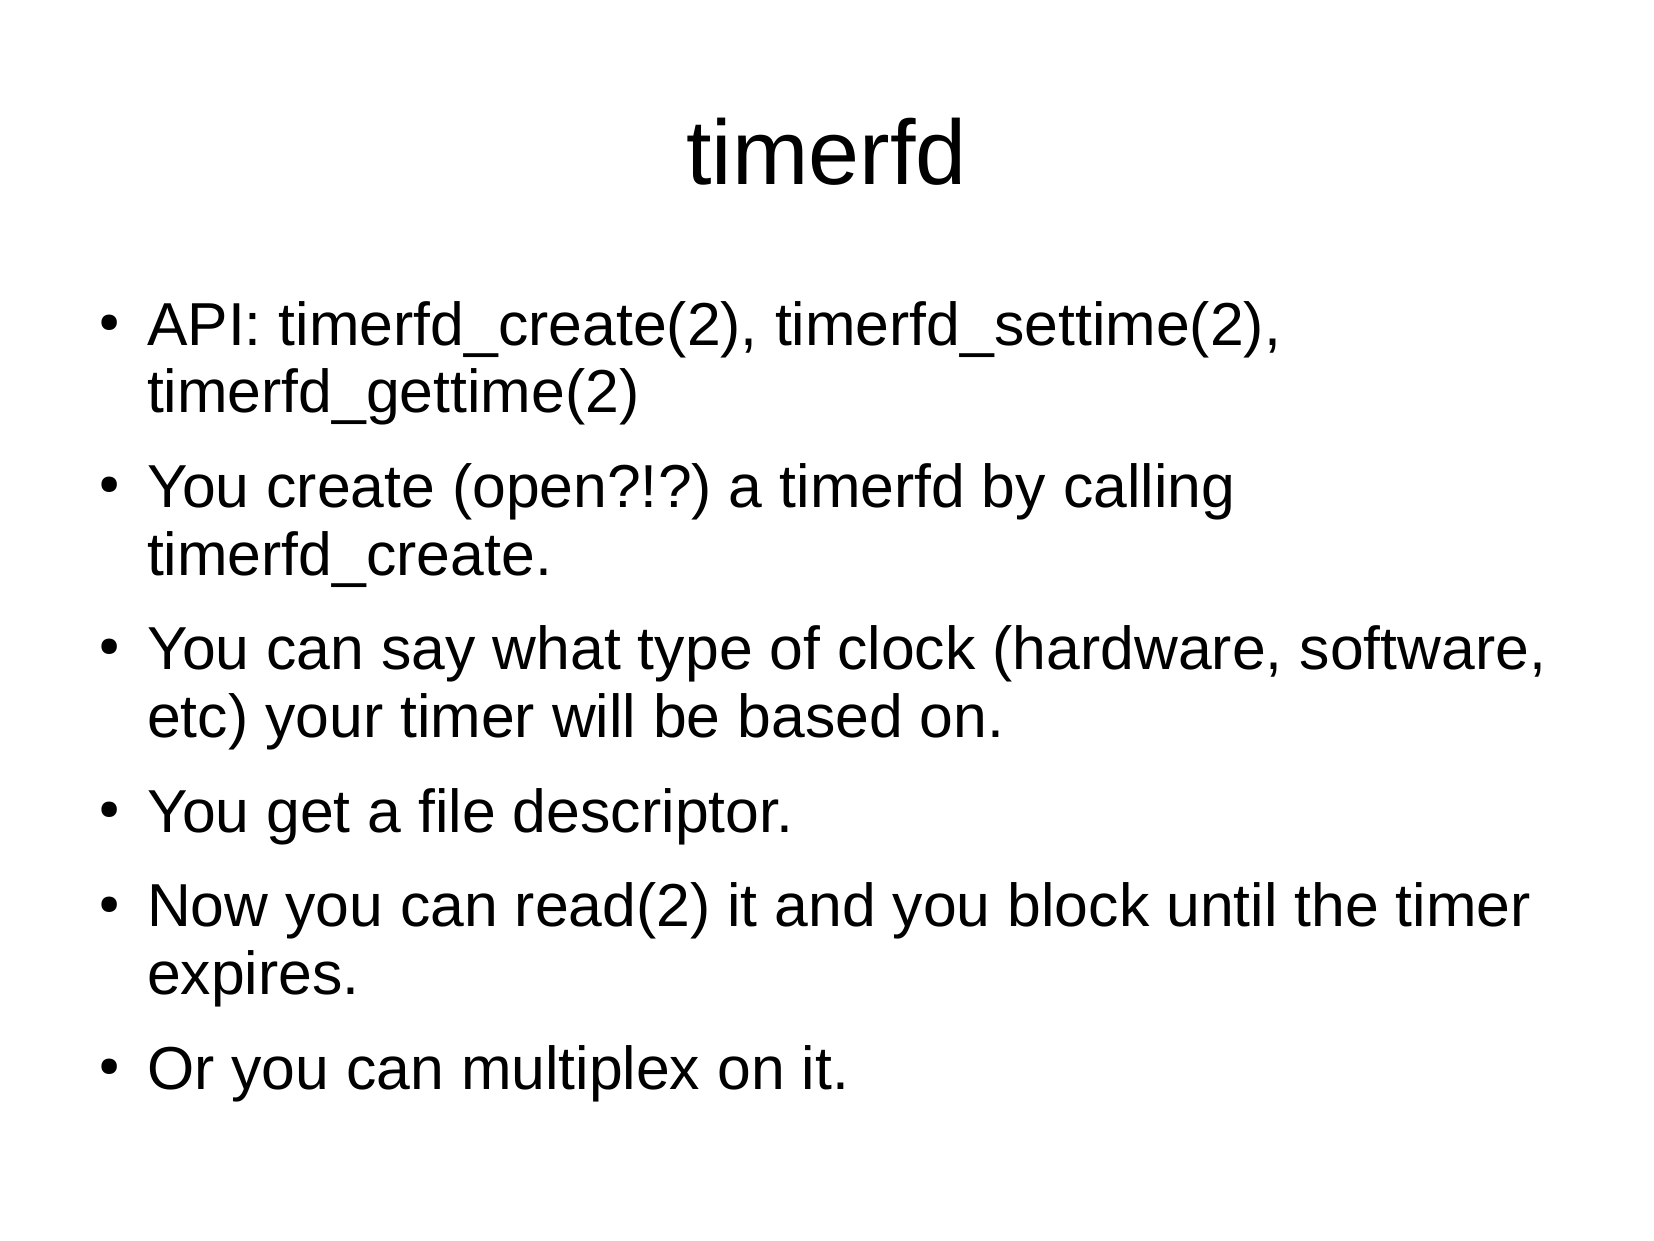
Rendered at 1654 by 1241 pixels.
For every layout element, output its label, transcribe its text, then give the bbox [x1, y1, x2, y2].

list API: timerfd_create(2), timerfd_settime(2), timerfd_gettime(2) You create (open?!?) a timerfd by calling timerfd_create. You can say what type of clock (hardware, software, etc) your timer will be based on. You get a file descriptor. Now you can read(2) it and you block until the timer expires. Or you can multiplex on it. [82, 290, 1571, 1109]
title timerfd [82, 49, 1571, 257]
